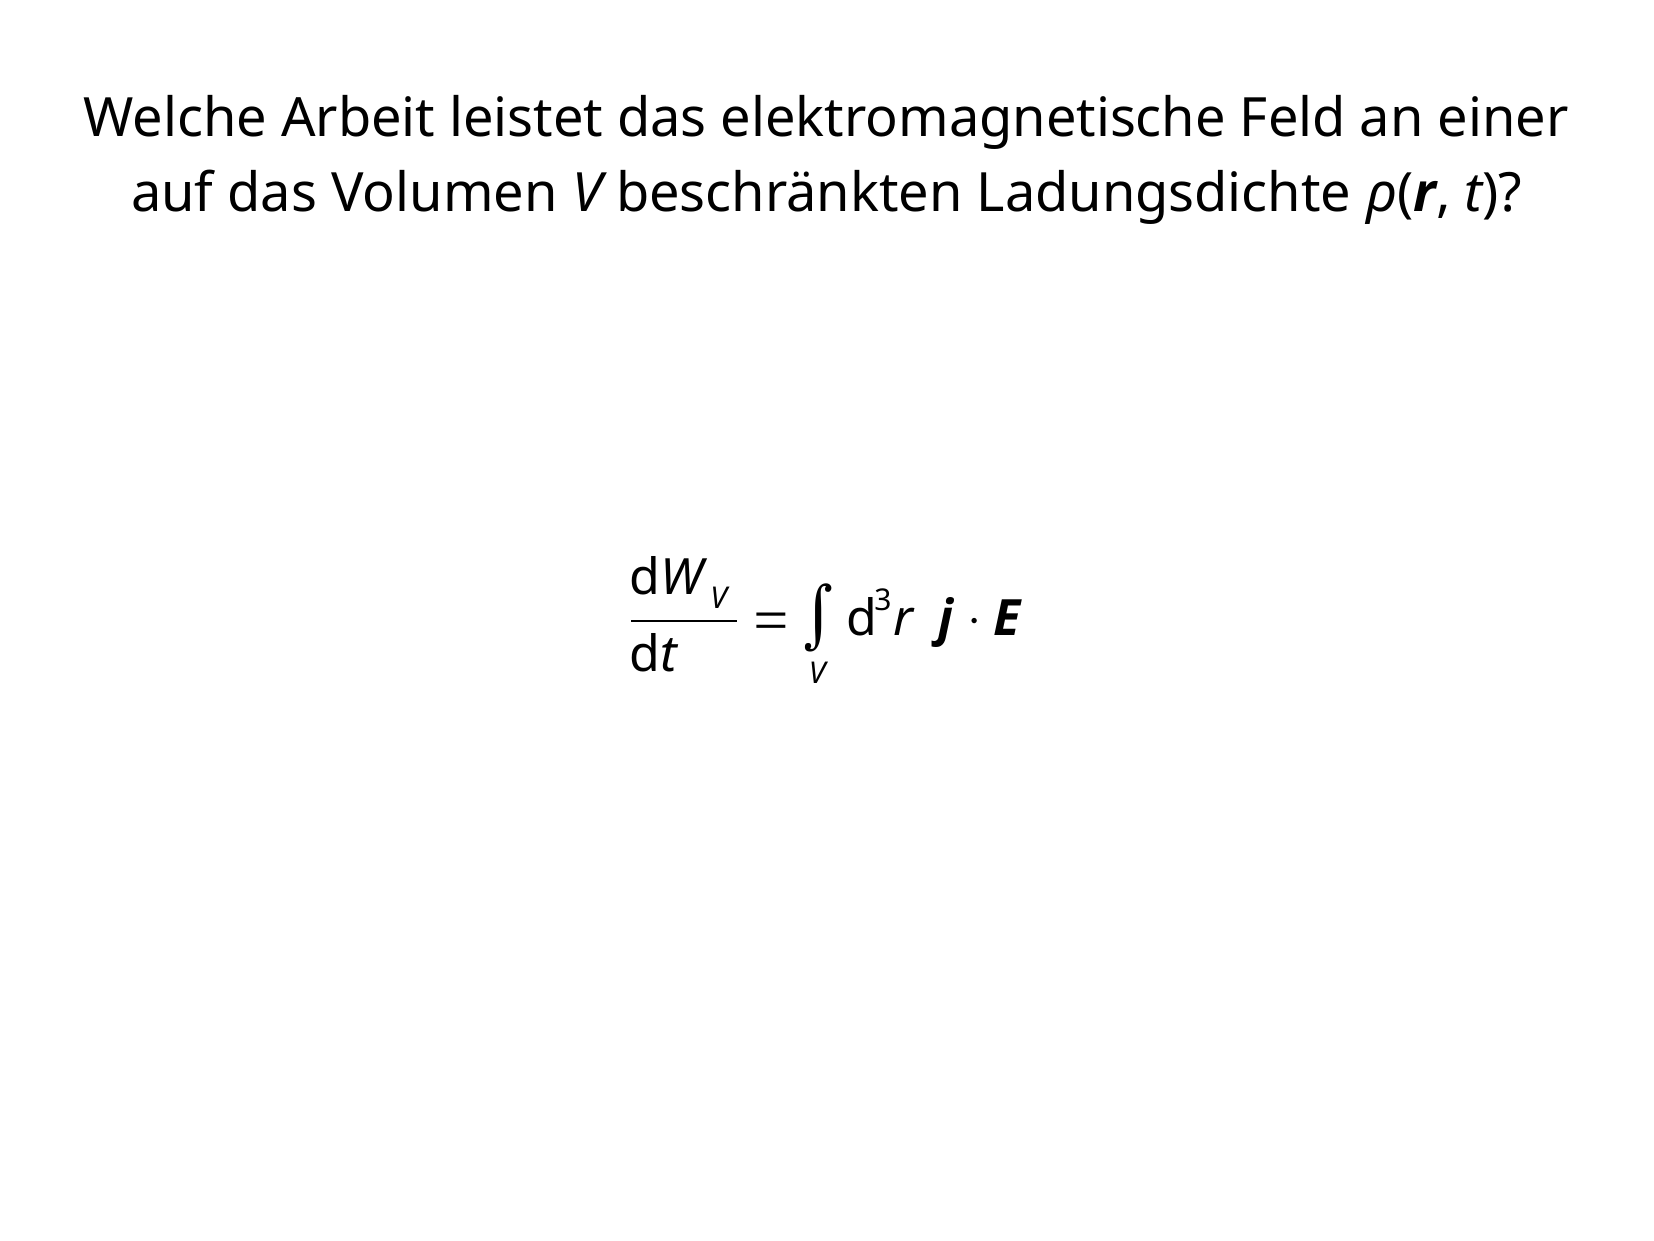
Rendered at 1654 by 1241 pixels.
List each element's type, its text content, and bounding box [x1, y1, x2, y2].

title Welche Arbeit leistet das elektromagnetische Feld an einer auf das Volumen V beschränkten Ladungsdichte ρ(r, t)? [82, 49, 1571, 257]
chart [622, 548, 1031, 693]
